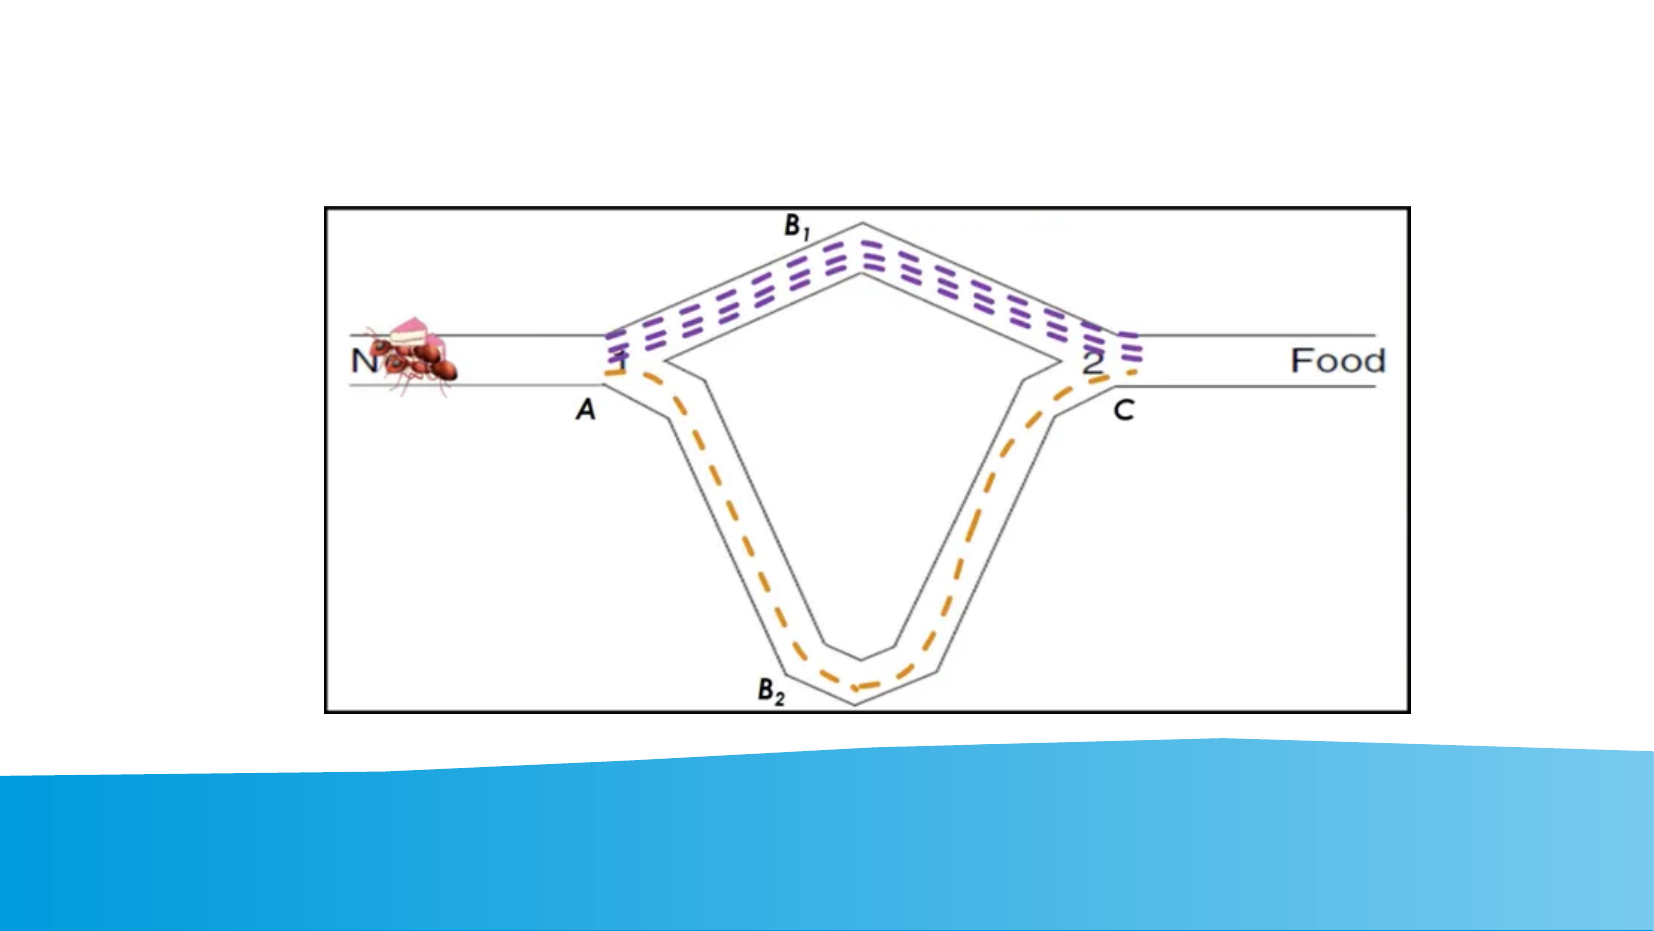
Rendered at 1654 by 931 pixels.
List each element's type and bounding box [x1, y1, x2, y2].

picture [324, 206, 1411, 714]
